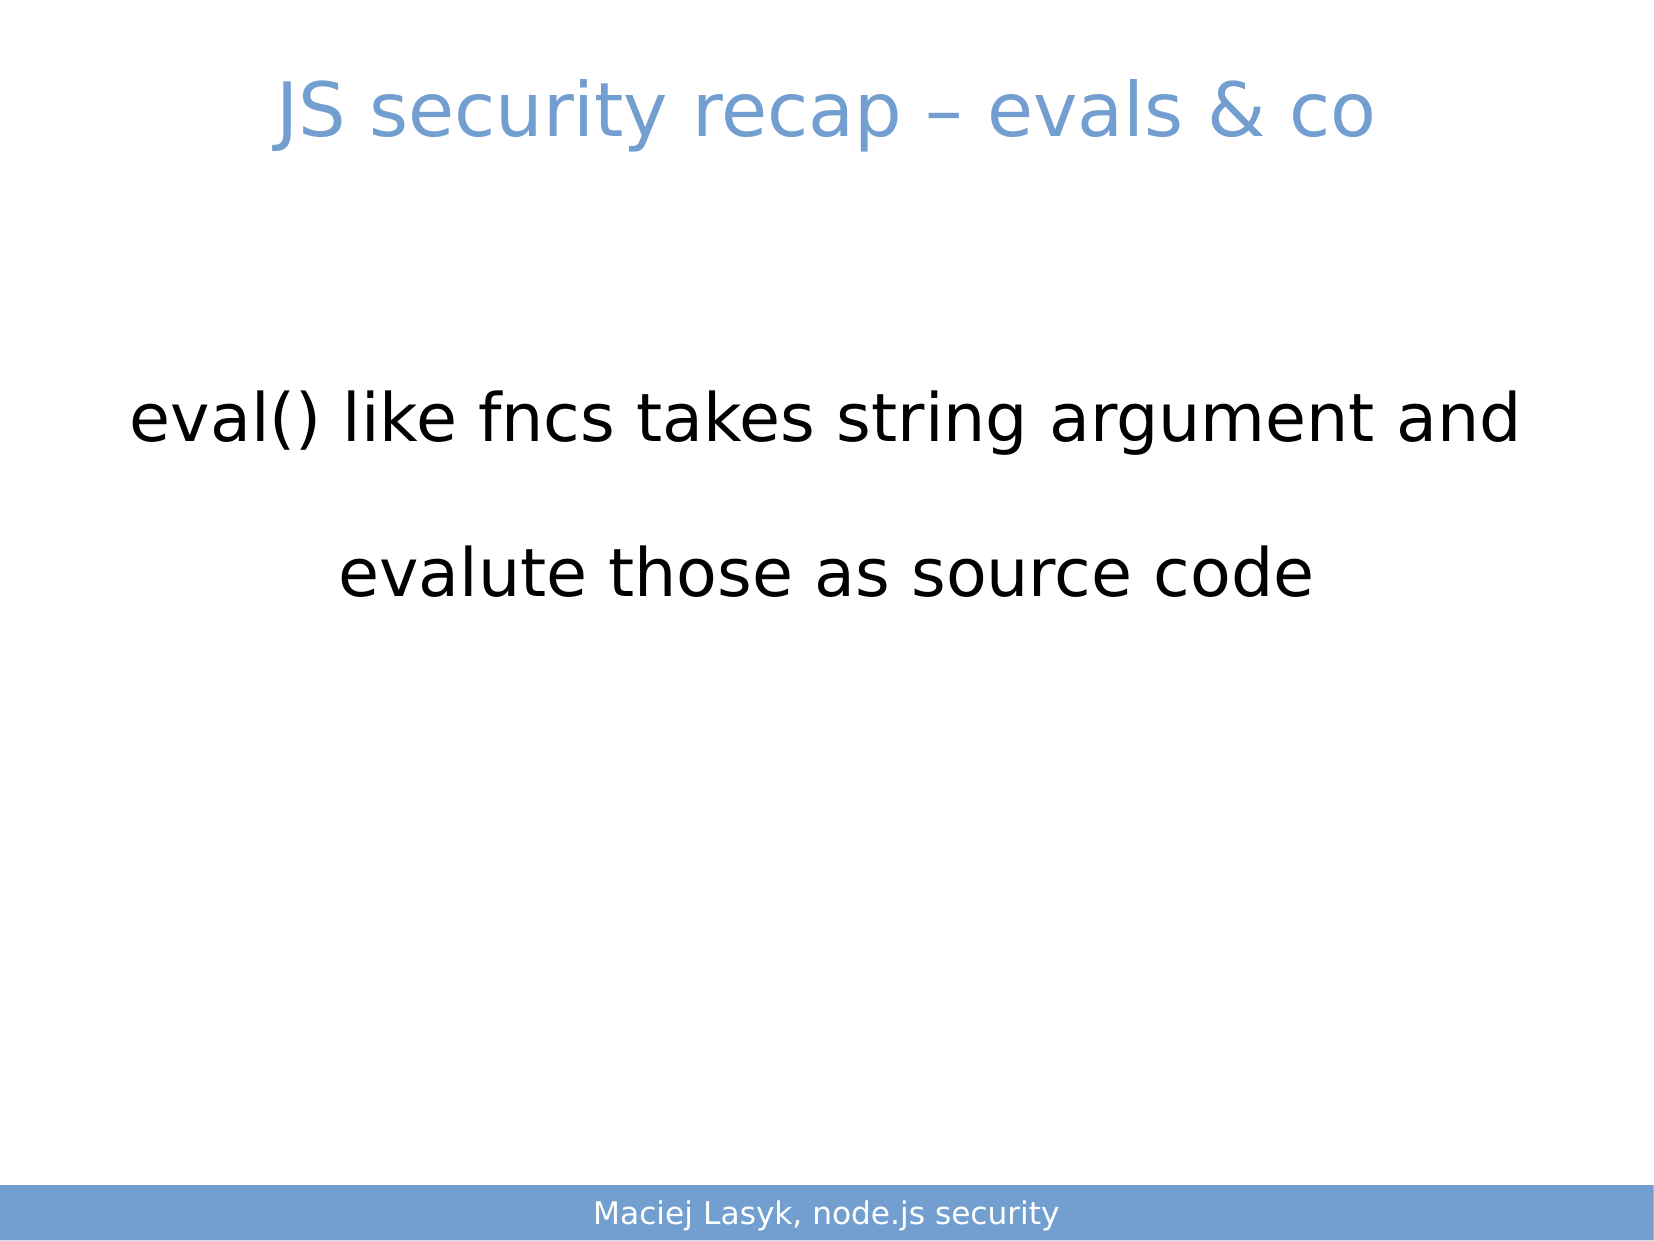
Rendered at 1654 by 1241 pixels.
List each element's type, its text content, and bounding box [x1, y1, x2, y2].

text_box Maciej Lasyk, node.js security [578, 1188, 1076, 1240]
text_box [0, 1185, 1654, 1241]
text_box JS security recap – evals & co [261, 60, 1393, 163]
text_box eval() like fncs takes string argument and evalute those as source code [115, 294, 1539, 543]
